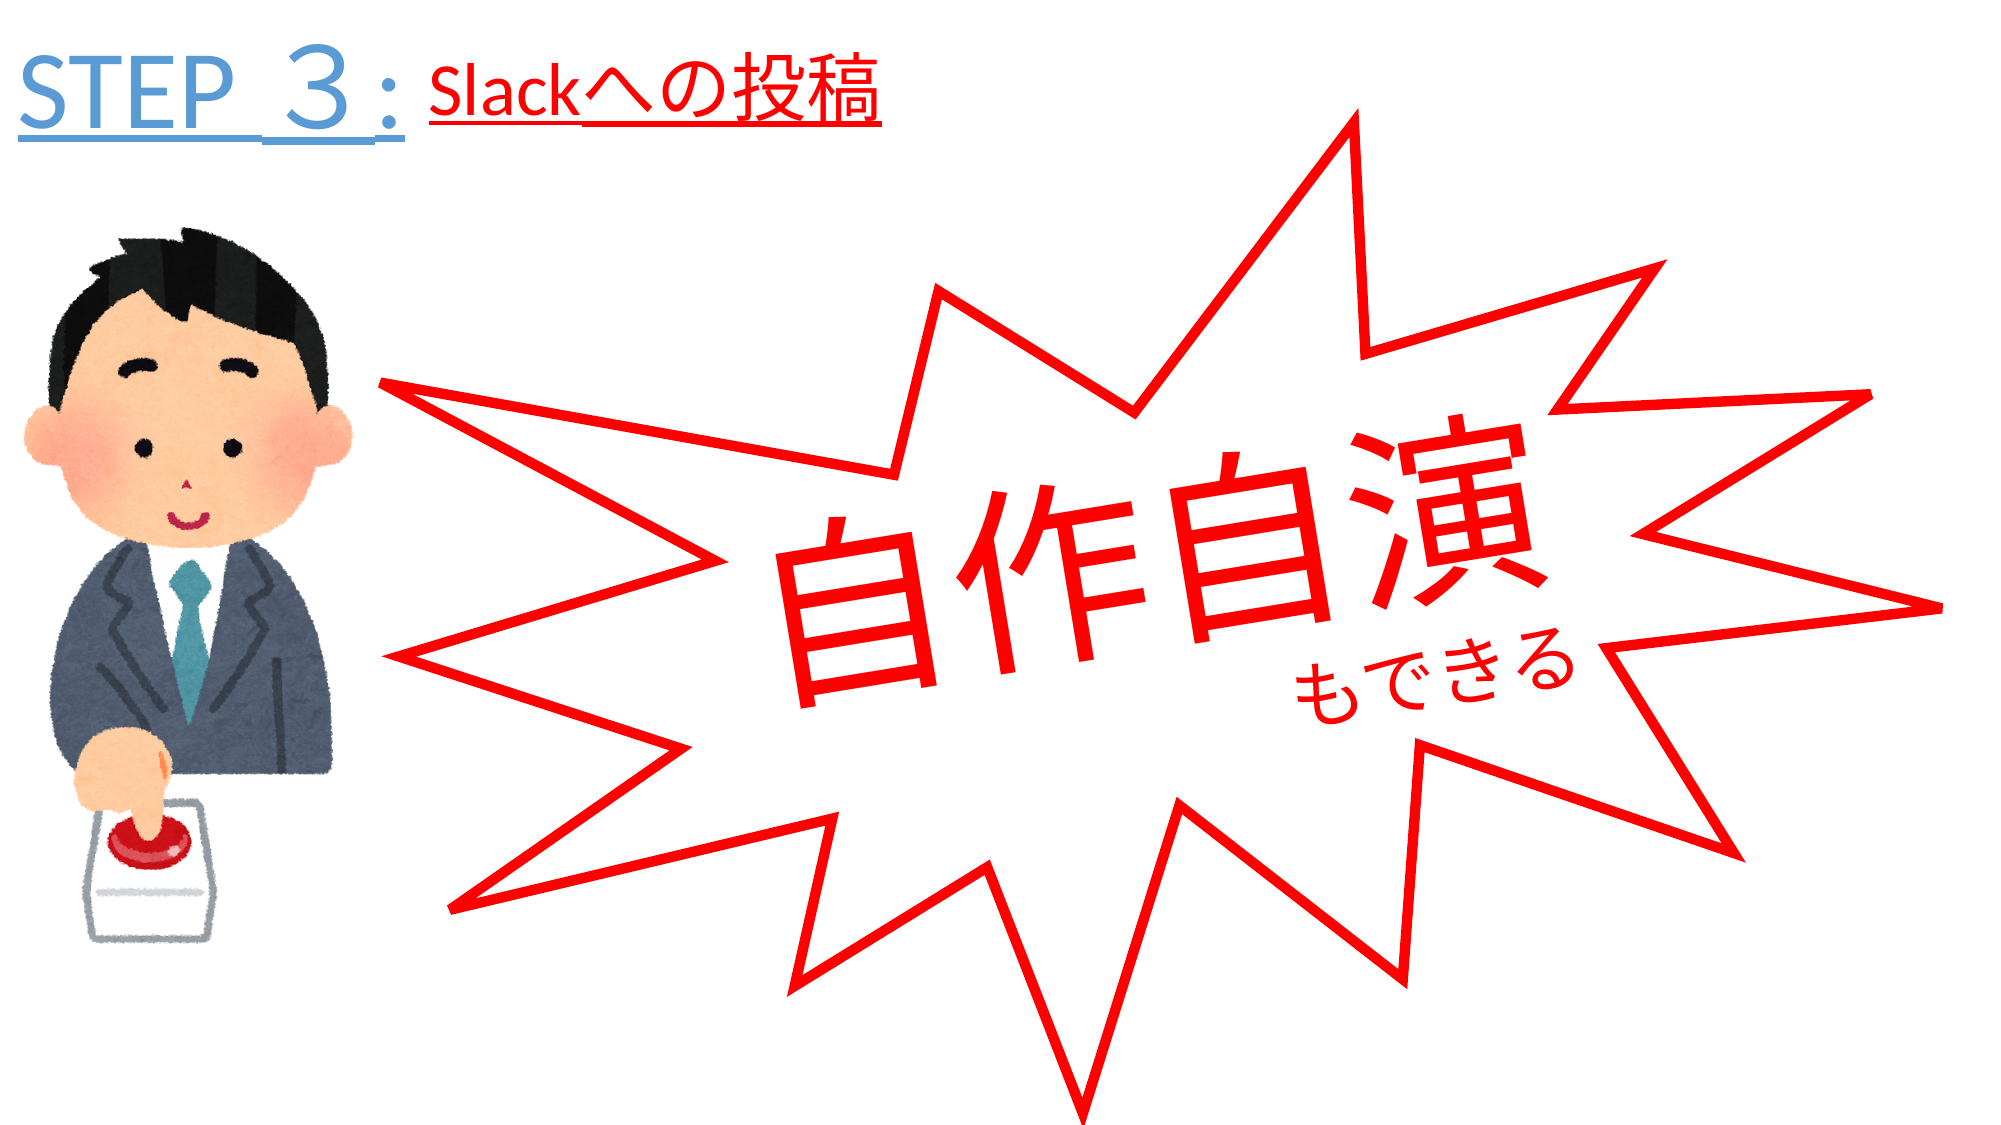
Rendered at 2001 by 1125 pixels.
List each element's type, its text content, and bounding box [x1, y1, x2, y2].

text_box Slackへの投稿 [413, 33, 1722, 139]
text_box STEP ３: [2, 8, 420, 159]
picture [0, 215, 474, 953]
text_box 自作自演 もできる [380, 122, 1942, 1114]
